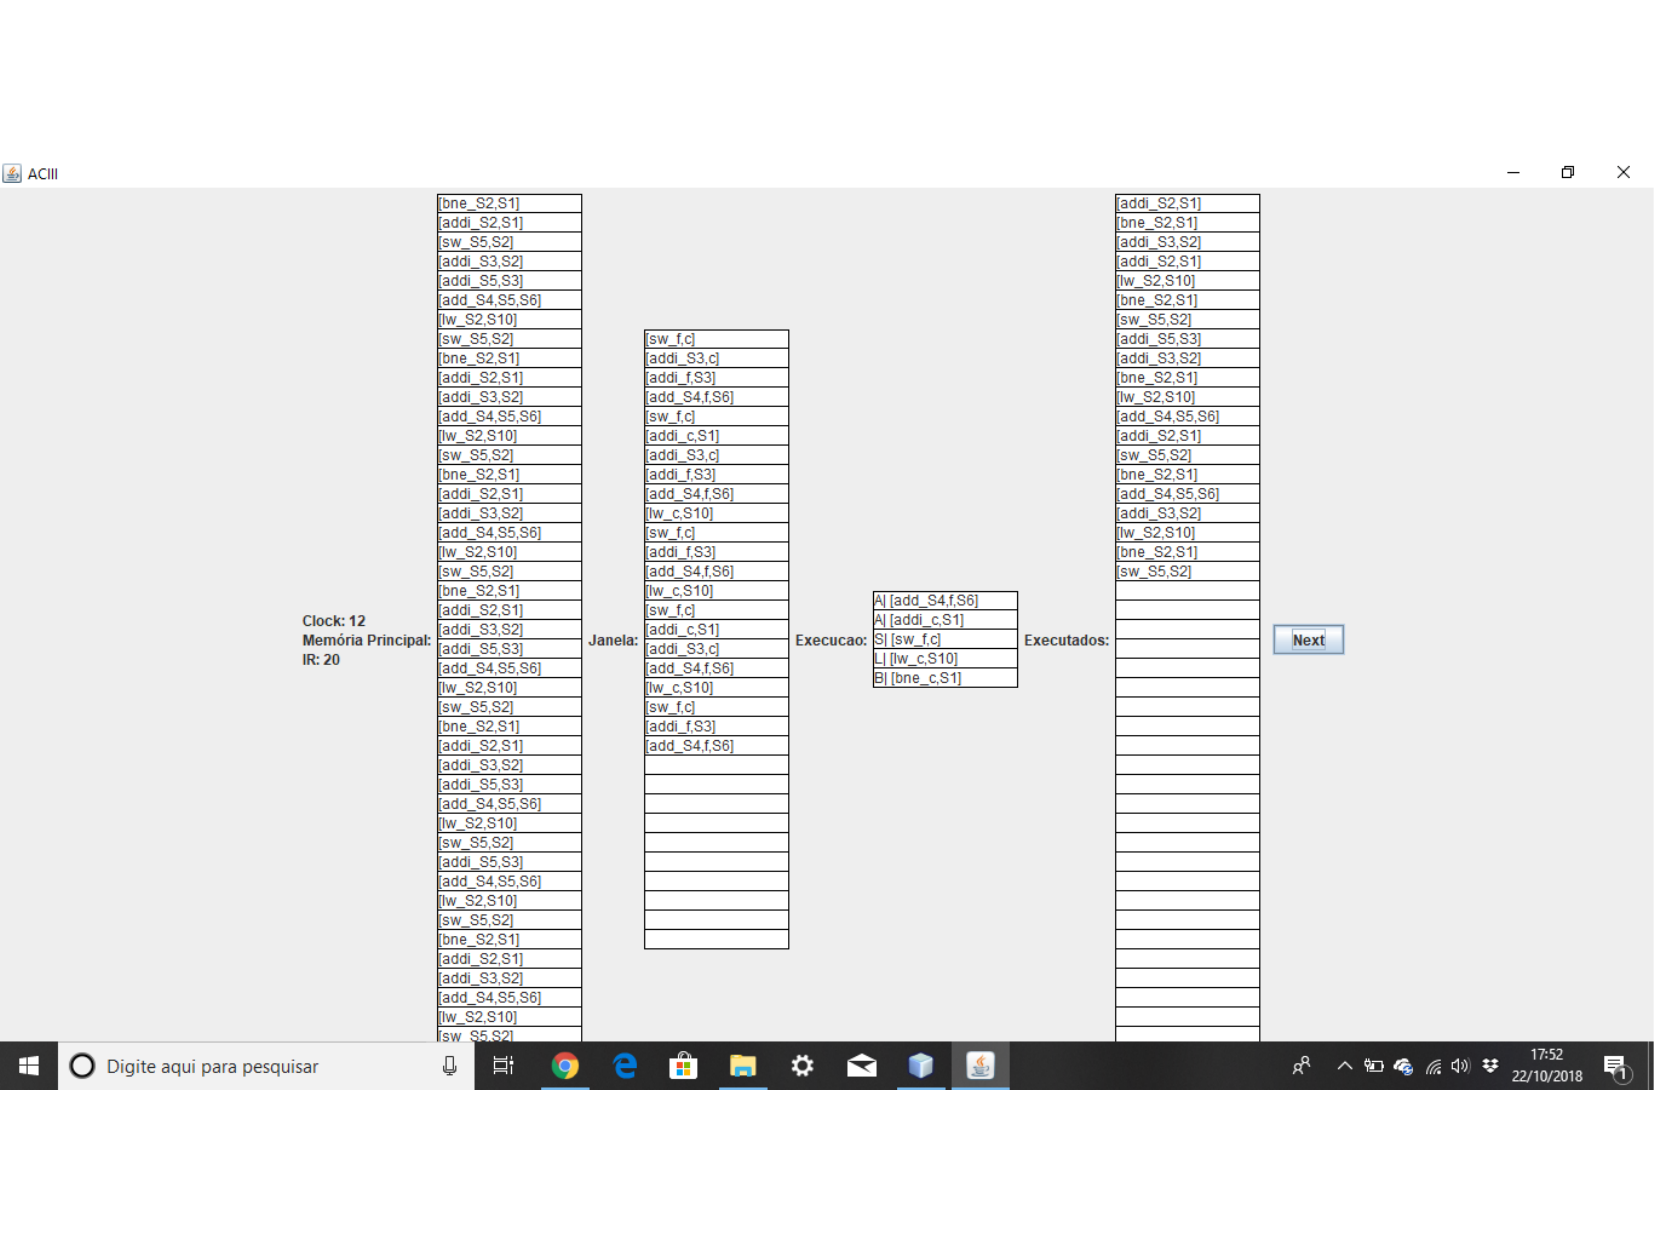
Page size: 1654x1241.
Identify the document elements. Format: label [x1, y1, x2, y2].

picture [0, 160, 1654, 1090]
